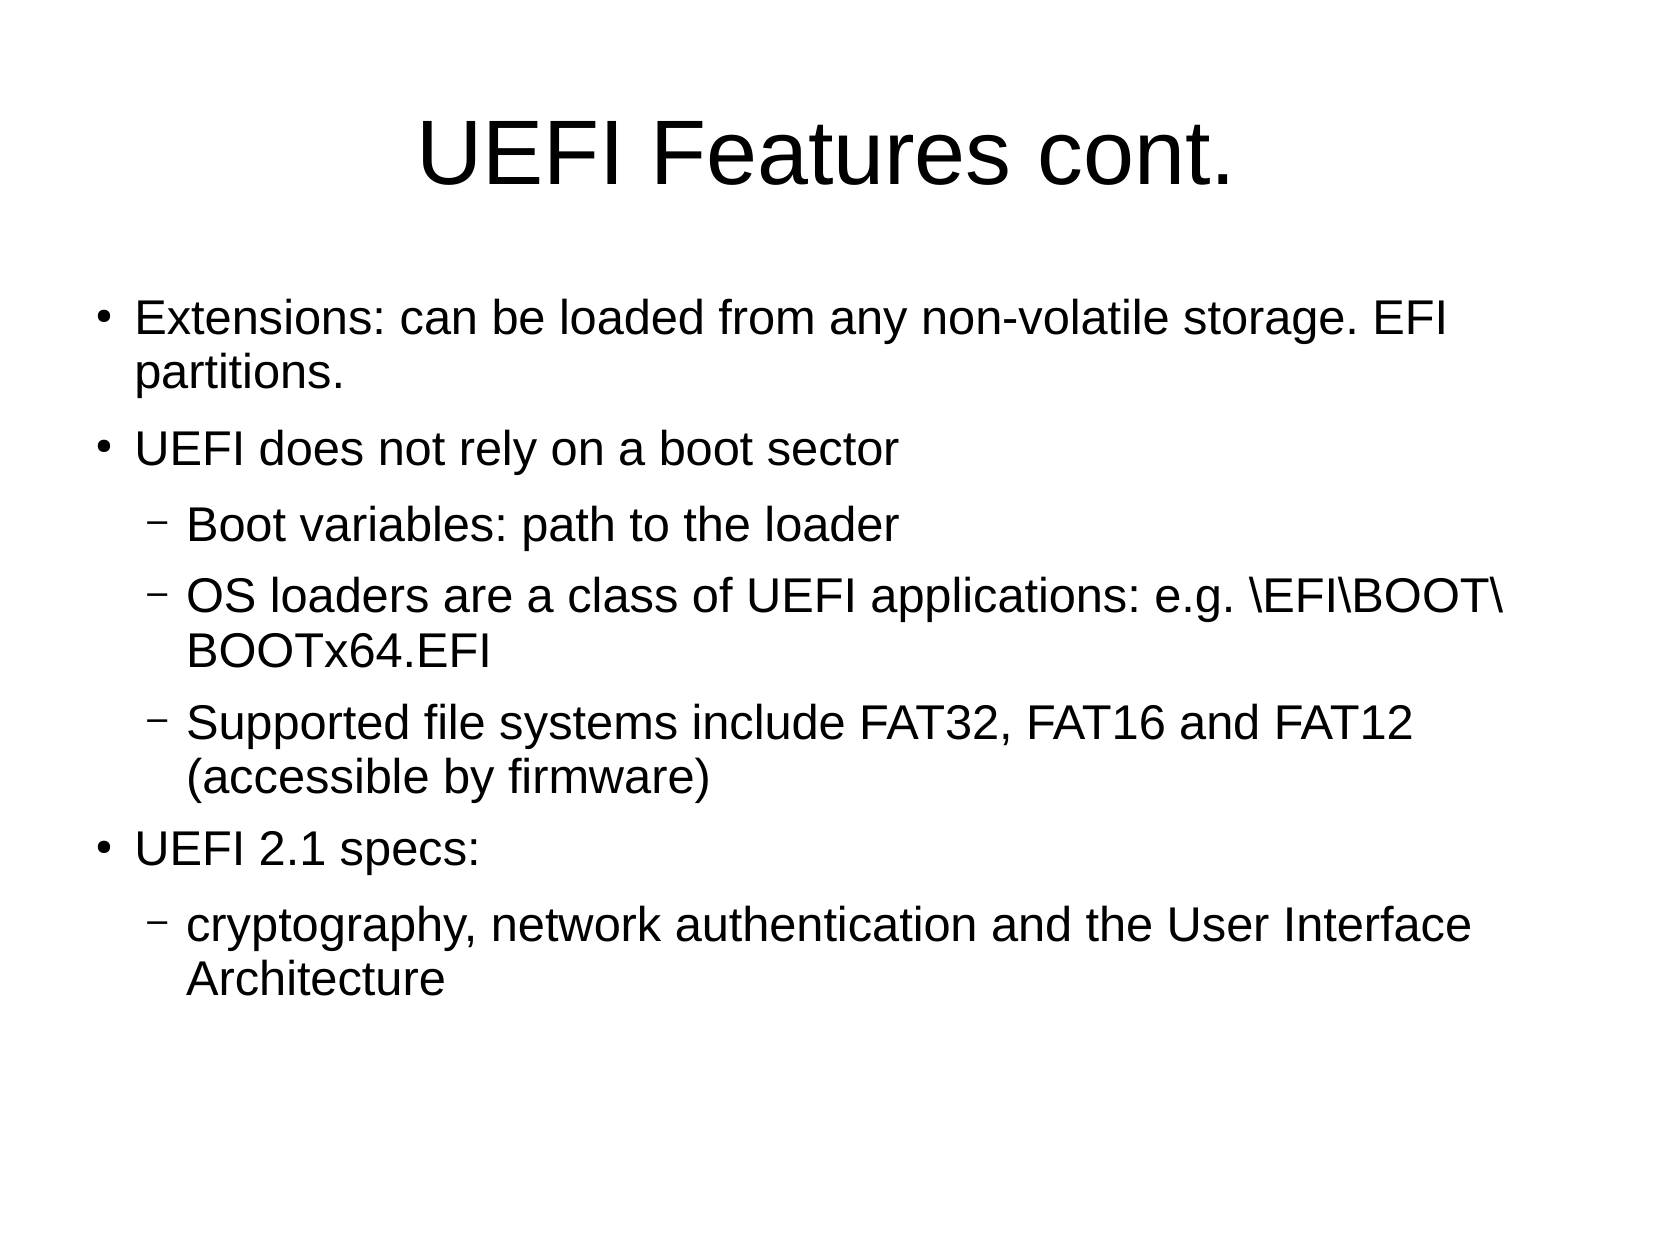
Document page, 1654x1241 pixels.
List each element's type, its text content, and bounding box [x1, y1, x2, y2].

title UEFI Features cont. [82, 49, 1571, 257]
list Extensions: can be loaded from any non-volatile storage. EFI partitions. UEFI does not rely on a boot sector Boot variables: path to the loader OS loaders are a class of UEFI applications: e.g. \EFI\BOOT\BOOTx64.EFI Supported file systems include FAT32, FAT16 and FAT12 (accessible by firmware) UEFI 2.1 specs: cryptography, network authentication and the User Interface Architecture [82, 290, 1538, 1010]
